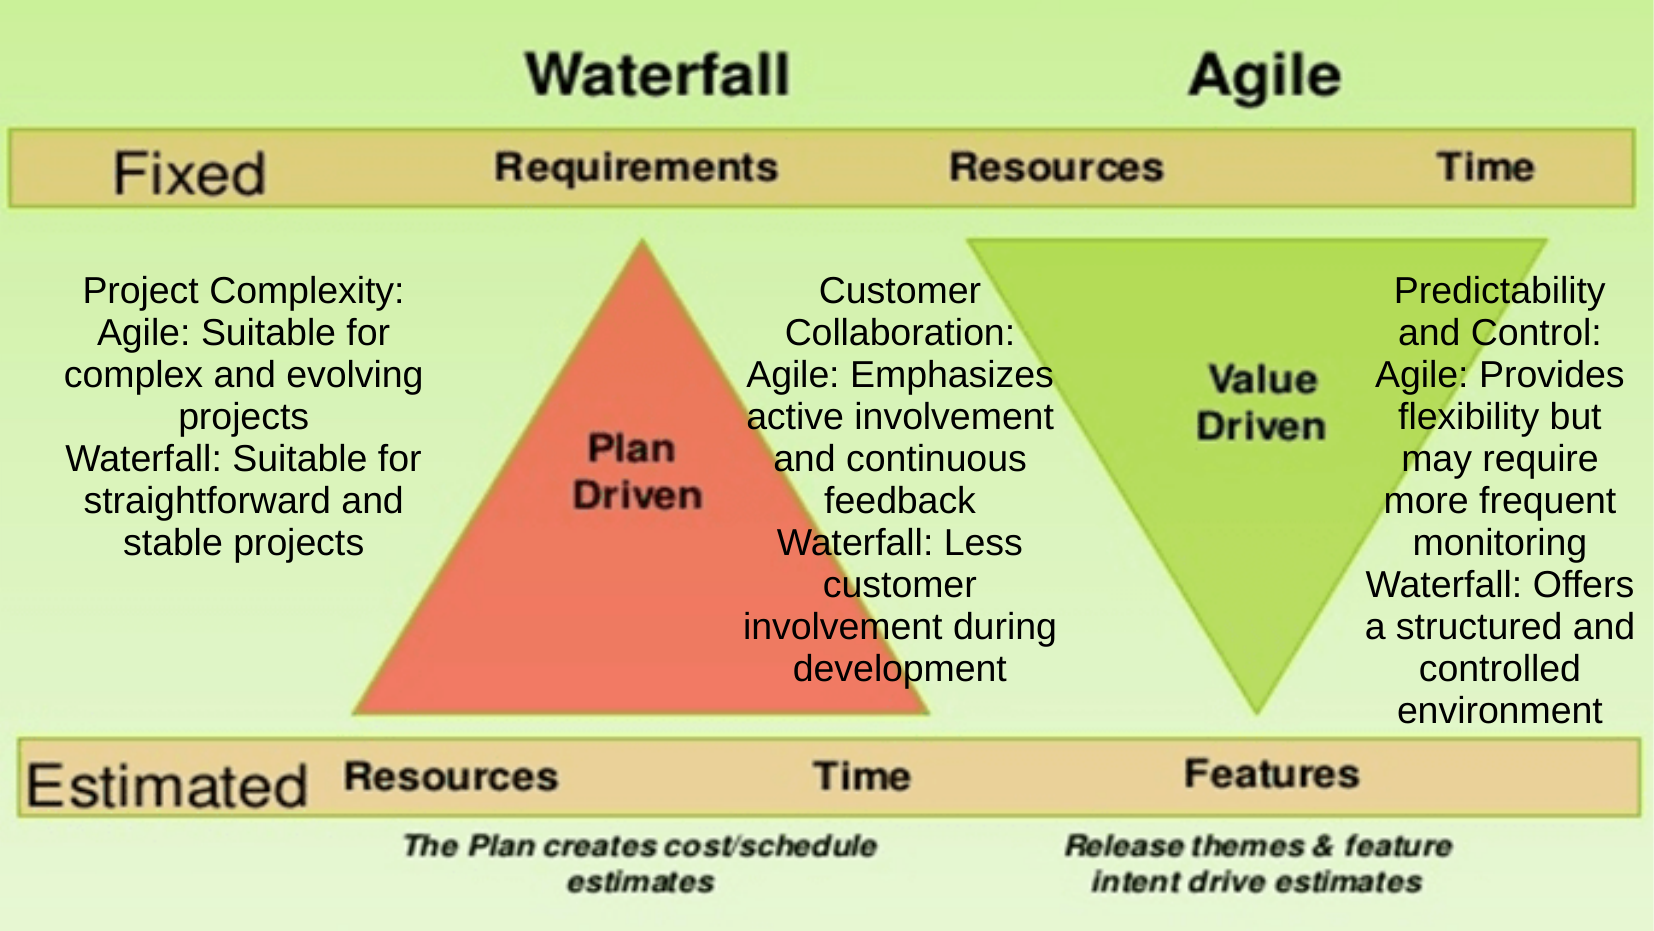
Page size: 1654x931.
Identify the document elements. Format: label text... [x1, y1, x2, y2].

text_box Customer Collaboration: Agile: Emphasizes active involvement and continuous feedback Waterfall: Less customer involvement during development [712, 262, 1088, 698]
picture [0, 0, 1654, 931]
text_box Project Complexity: Agile: Suitable for complex and evolving projects Waterfall: Suitable for straightforward and stable projects [37, 262, 451, 572]
text_box Predictability and Control: Agile: Provides flexibility but may require more frequent monitoring Waterfall: Offers a structured and controlled environment [1350, 262, 1651, 740]
